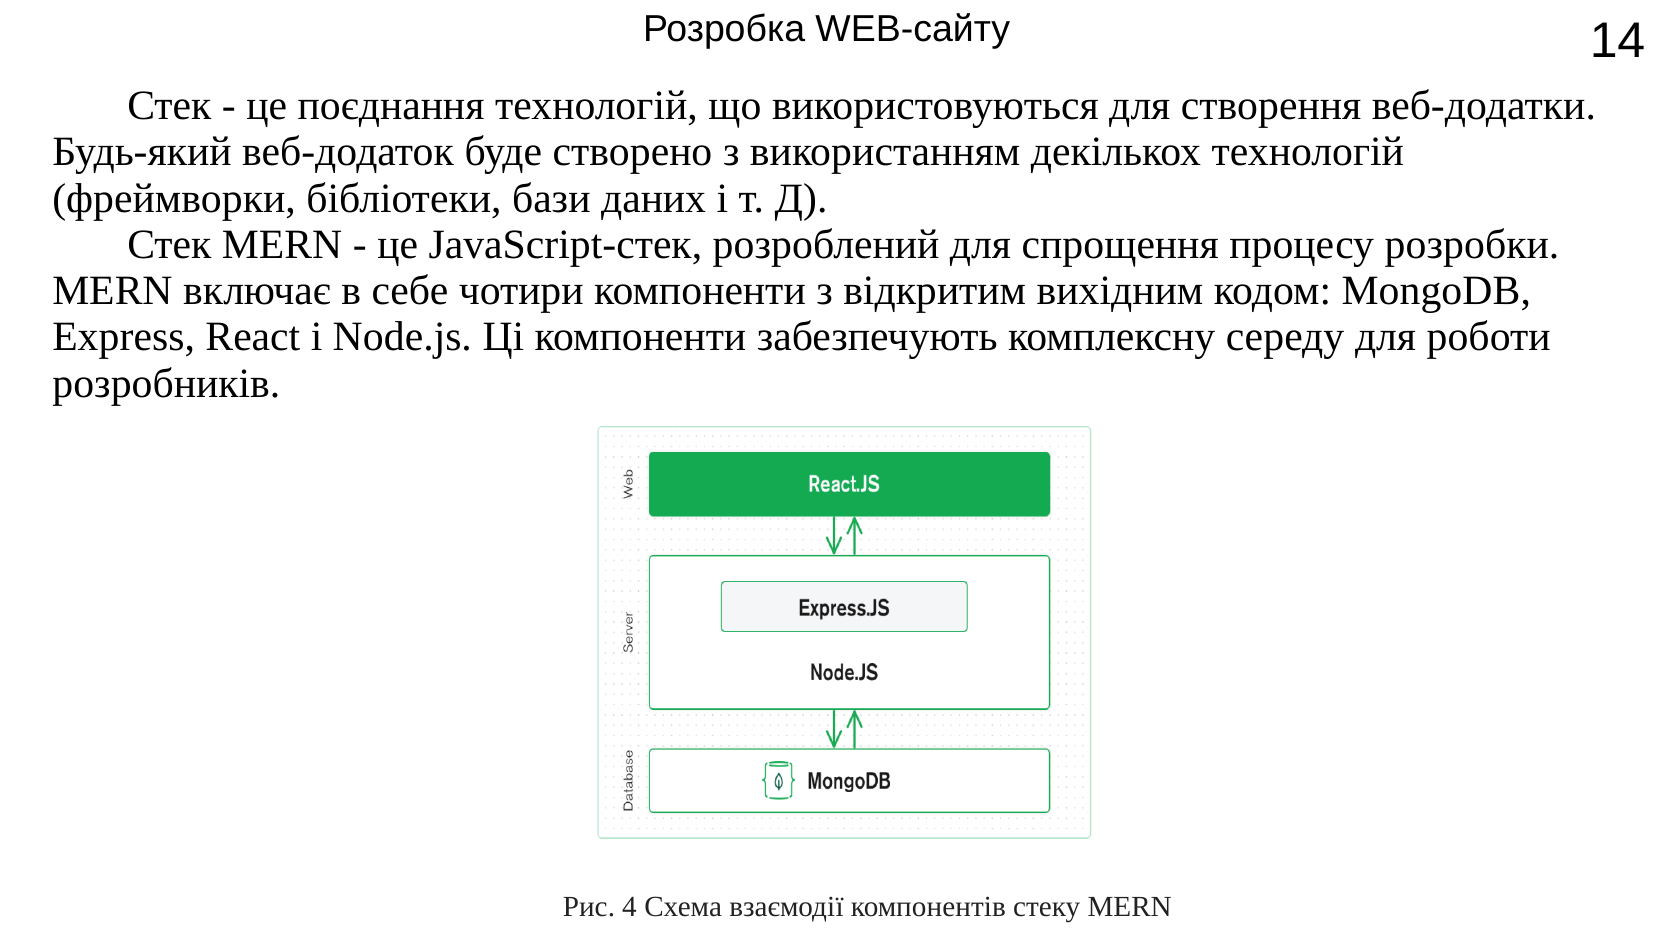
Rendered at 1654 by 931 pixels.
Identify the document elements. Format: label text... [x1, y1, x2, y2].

text_box Рис. 4 Схема взаємодії компонентів стеку MERN [548, 890, 1188, 931]
text_box Стек - це поєднання технологій, що використовуються для створення веб-додатки. Будь-який веб-додаток буде створено з використанням декількох технологій (фреймворки, бібліотеки, бази даних і т. Д). Стек MERN - це JavaScript-стек, розроблений для спрощення процесу розробки. MERN включає в себе чотири компоненти з відкритим вихідним кодом: MongoDB, Express, React і Node.js. Ці компоненти забезпечують комплексну середу для роботи розробників. [37, 75, 1613, 414]
picture [412, 414, 1276, 890]
text_box <номер> [1574, 0, 1654, 75]
text_box Розробка WEB-сайту [628, 0, 1026, 57]
